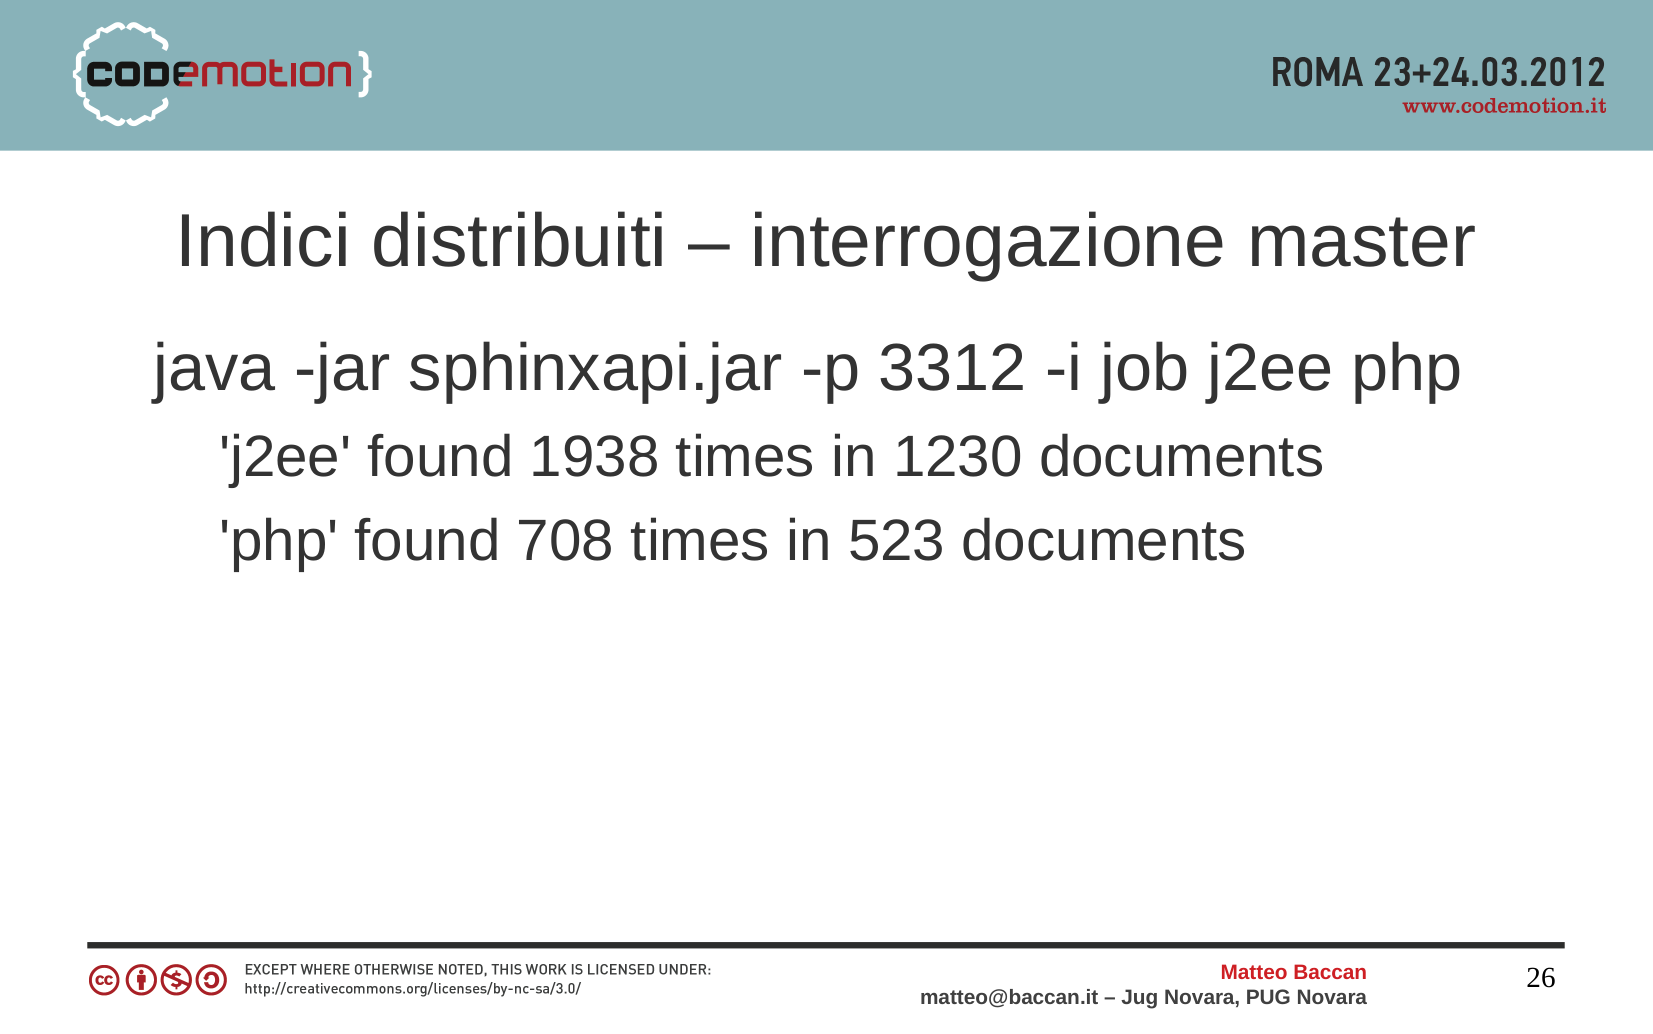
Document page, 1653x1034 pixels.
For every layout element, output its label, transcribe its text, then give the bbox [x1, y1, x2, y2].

picture [0, 0, 1653, 1034]
title Indici distribuiti – interrogazione master [82, 173, 1571, 299]
list java -jar sphinxapi.jar -p 3312 -i job j2ee php 'j2ee' found 1938 times in 1230 documents 'php' found 708 times in 523 documents [82, 315, 1571, 902]
